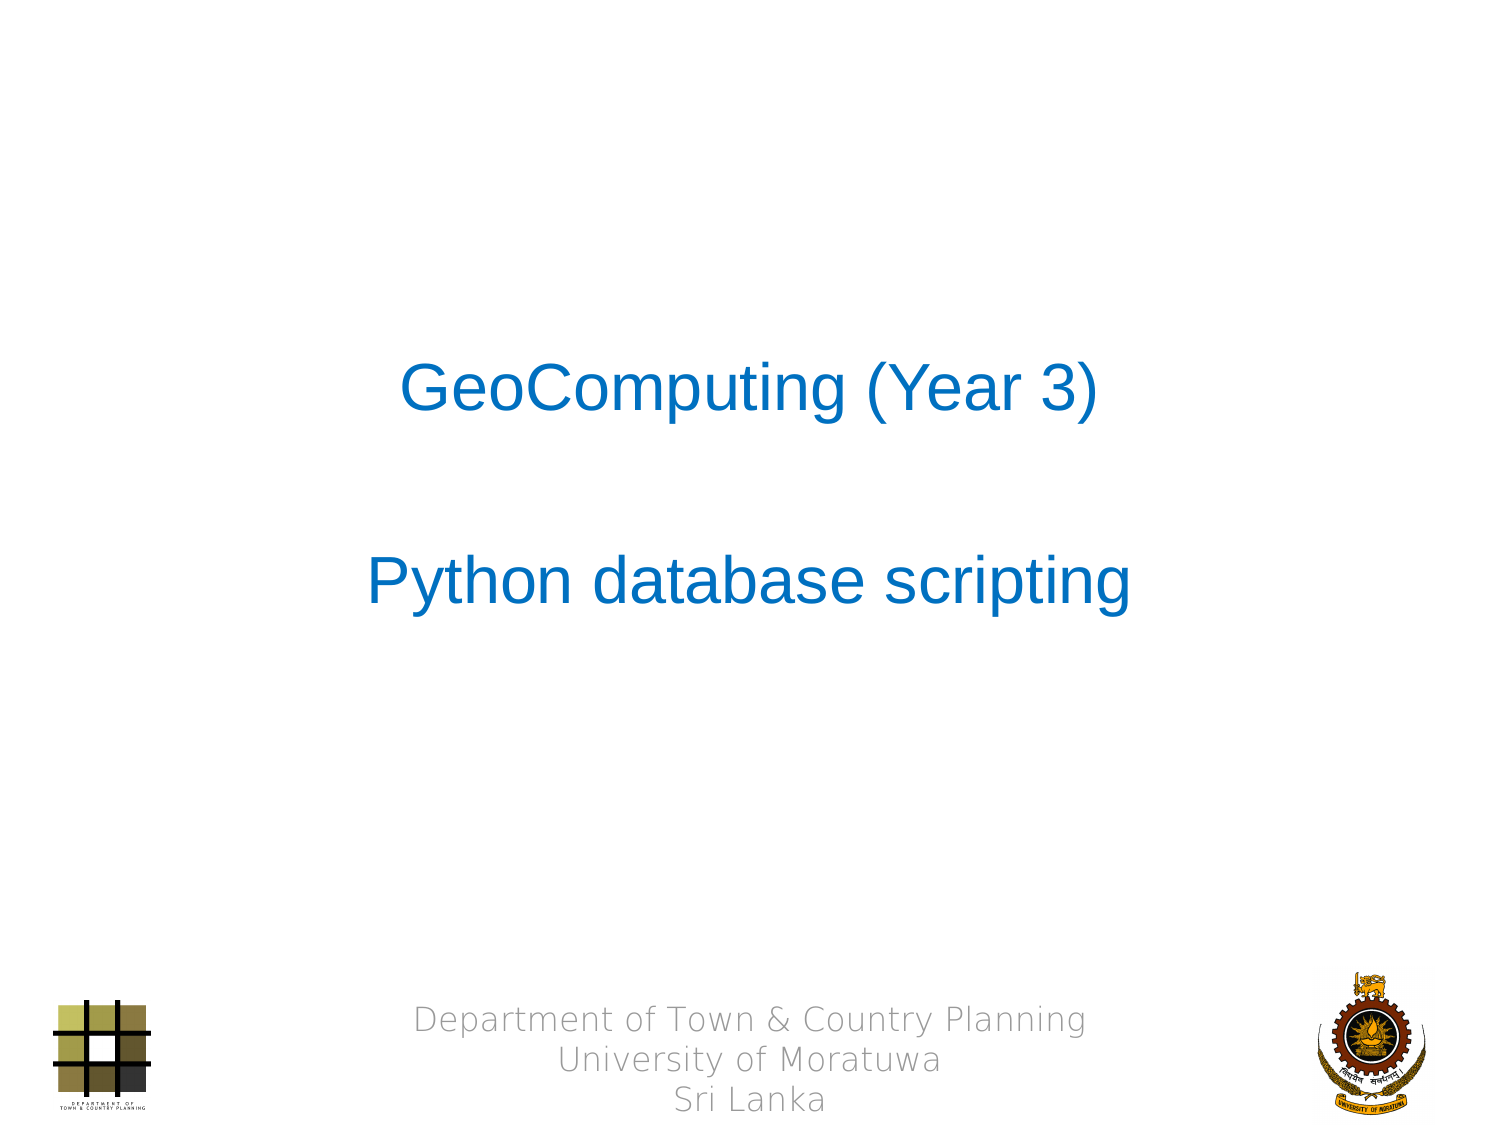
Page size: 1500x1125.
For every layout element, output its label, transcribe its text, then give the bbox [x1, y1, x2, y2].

picture [1312, 966, 1435, 1125]
subtitle GeoComputing (Year 3) Python database scripting [75, 45, 1426, 915]
picture [53, 1000, 151, 1110]
